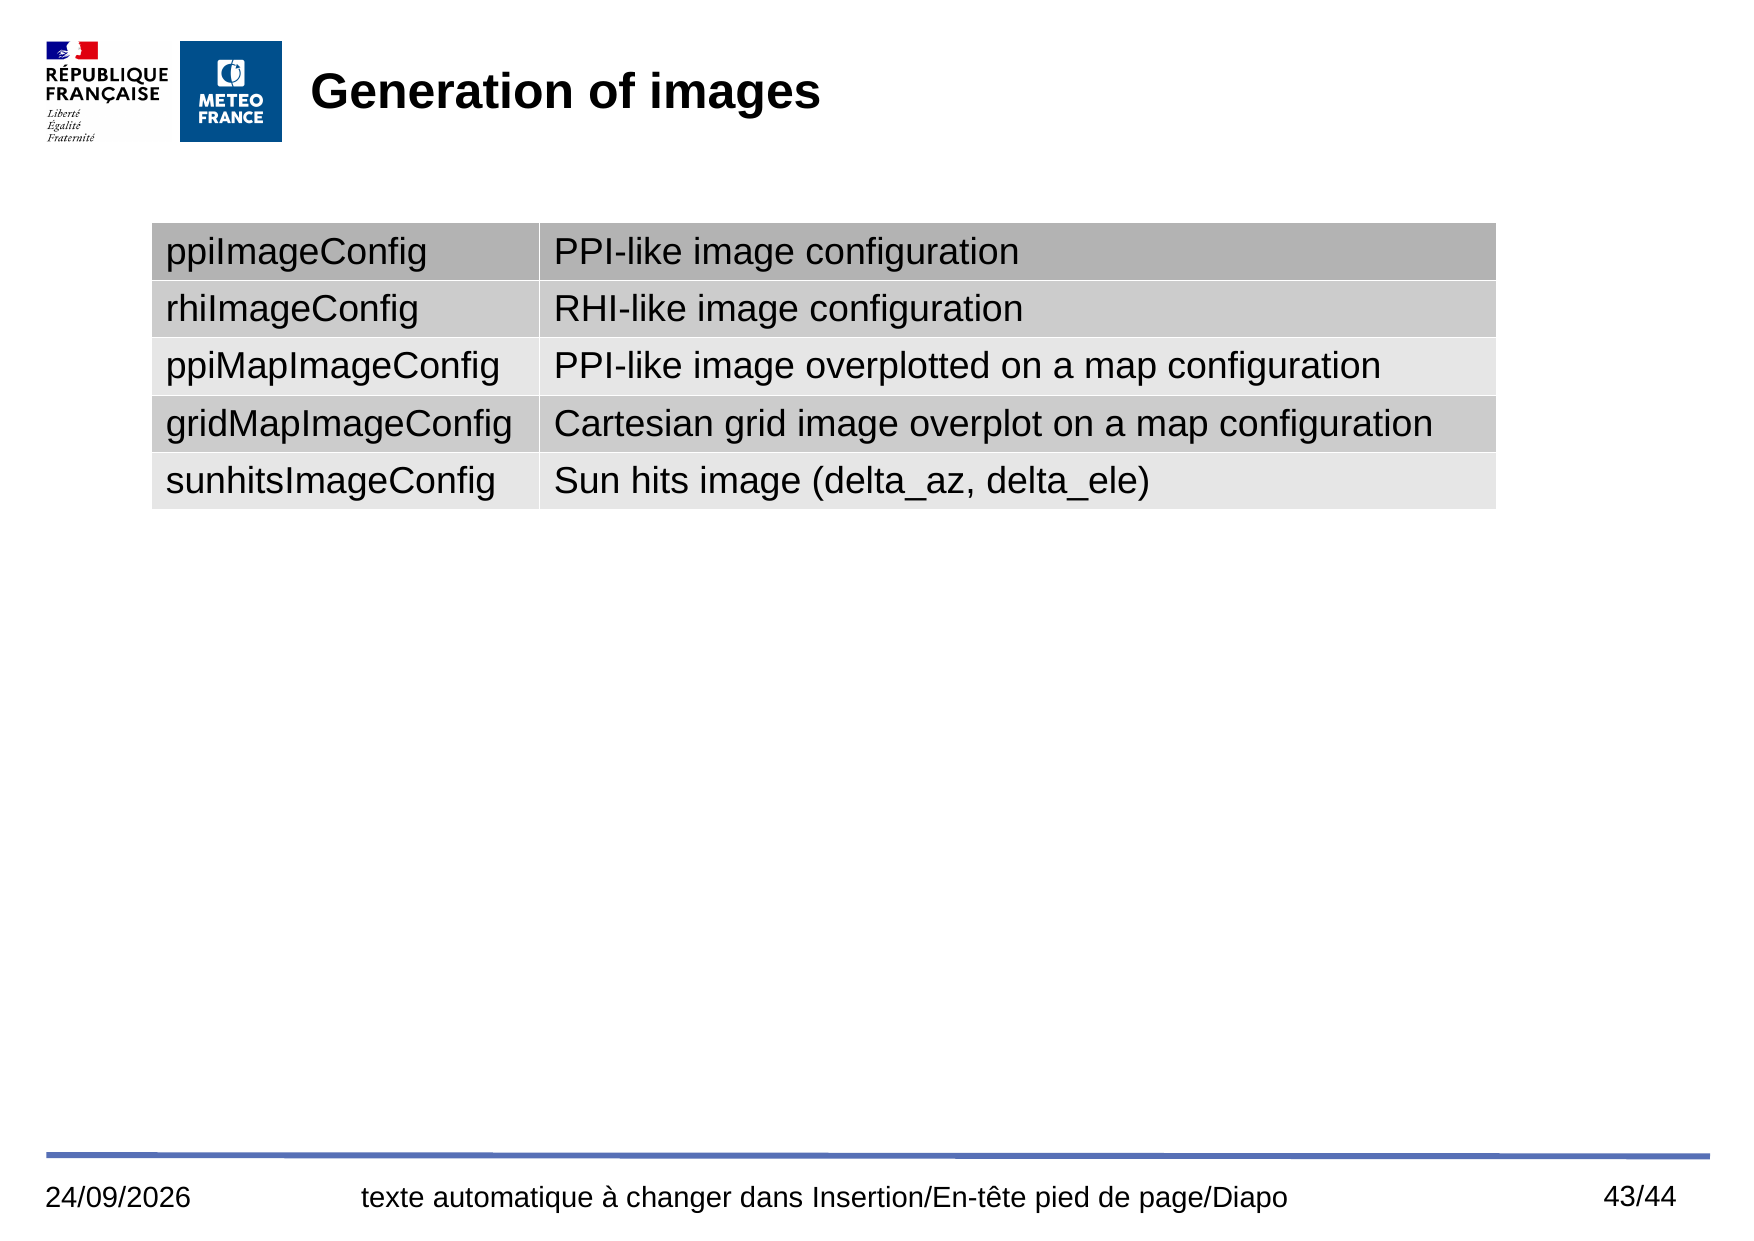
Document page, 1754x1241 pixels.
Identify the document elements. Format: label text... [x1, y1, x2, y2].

table_cell ppiMapImageConfig [152, 338, 539, 395]
table_cell gridMapImageConfig [152, 396, 539, 452]
table_cell Cartesian grid image overplot on a map configuration [540, 396, 1496, 452]
picture [46, 41, 172, 142]
table_cell RHI-like image configuration [540, 281, 1496, 337]
table_header ppiImageConfig [152, 223, 539, 280]
picture [180, 41, 282, 142]
table_cell PPI-like image overplotted on a map configuration [540, 338, 1496, 395]
table_header PPI-like image configuration [540, 223, 1496, 280]
title Generation of images [310, 40, 1697, 142]
table_cell sunhitsImageConfig [152, 453, 539, 509]
table_cell rhiImageConfig [152, 281, 539, 337]
table_cell Sun hits image (delta_az, delta_ele) [540, 453, 1496, 509]
